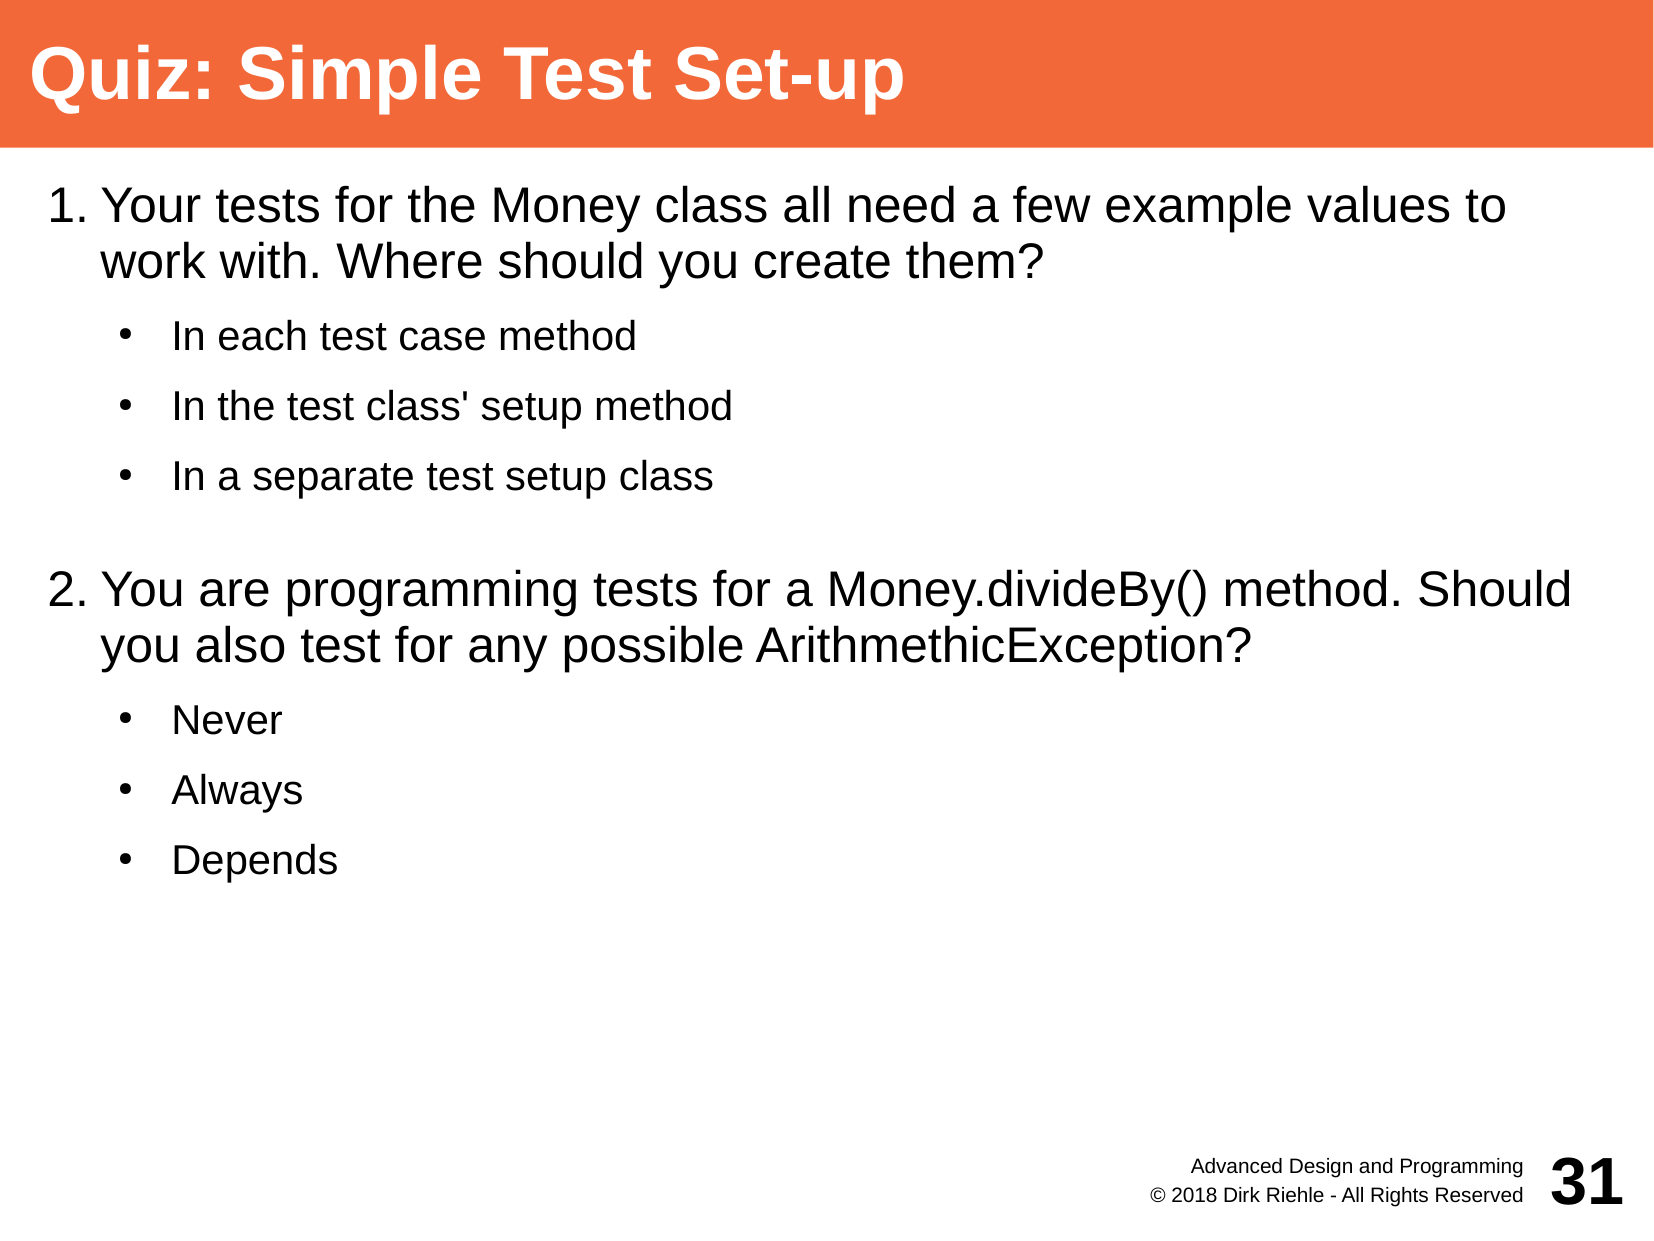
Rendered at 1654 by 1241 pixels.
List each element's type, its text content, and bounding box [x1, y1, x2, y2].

title Quiz: Simple Test Set-up [0, 0, 1654, 148]
list Your tests for the Money class all need a few example values to work with. Where should you create them? In each test case method In the test class' setup method In a separate test setup class You are programming tests for a Money.divideBy() method. Should you also test for any possible ArithmethicException? Never Always Depends [29, 177, 1625, 1063]
